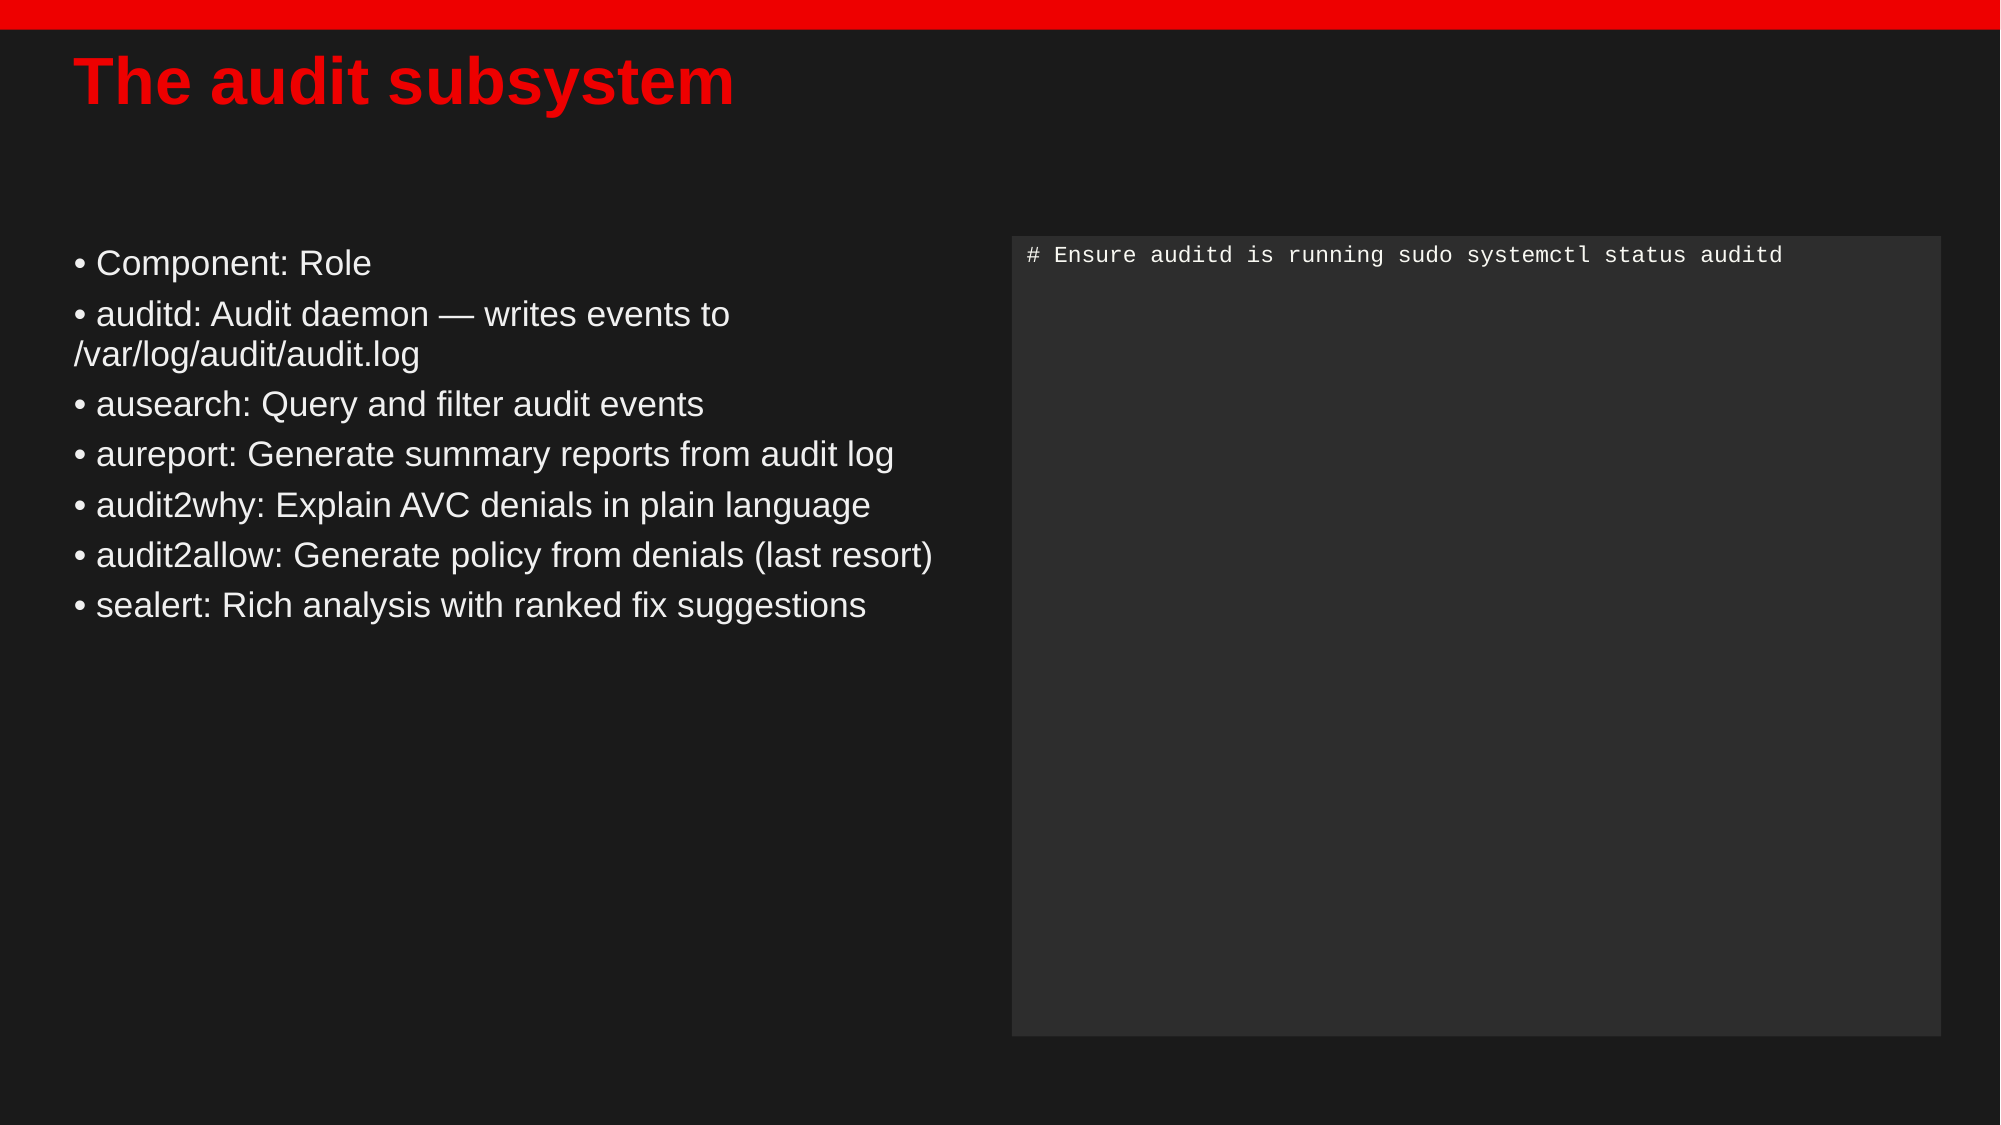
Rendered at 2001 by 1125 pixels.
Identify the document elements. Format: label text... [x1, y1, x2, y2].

text_box # Ensure auditd is running sudo systemctl status auditd [1011, 236, 1942, 1037]
text_box [0, 0, 2001, 30]
text_box The audit subsystem [59, 36, 1942, 208]
text_box • Component: Role • auditd: Audit daemon — writes events to /var/log/audit/audit.log • ausearch: Query and filter audit events • aureport: Generate summary reports from audit log • audit2why: Explain AVC denials in plain language • audit2allow: Generate policy from denials (last resort) • sealert: Rich analysis with ranked fix suggestions [59, 236, 989, 1037]
